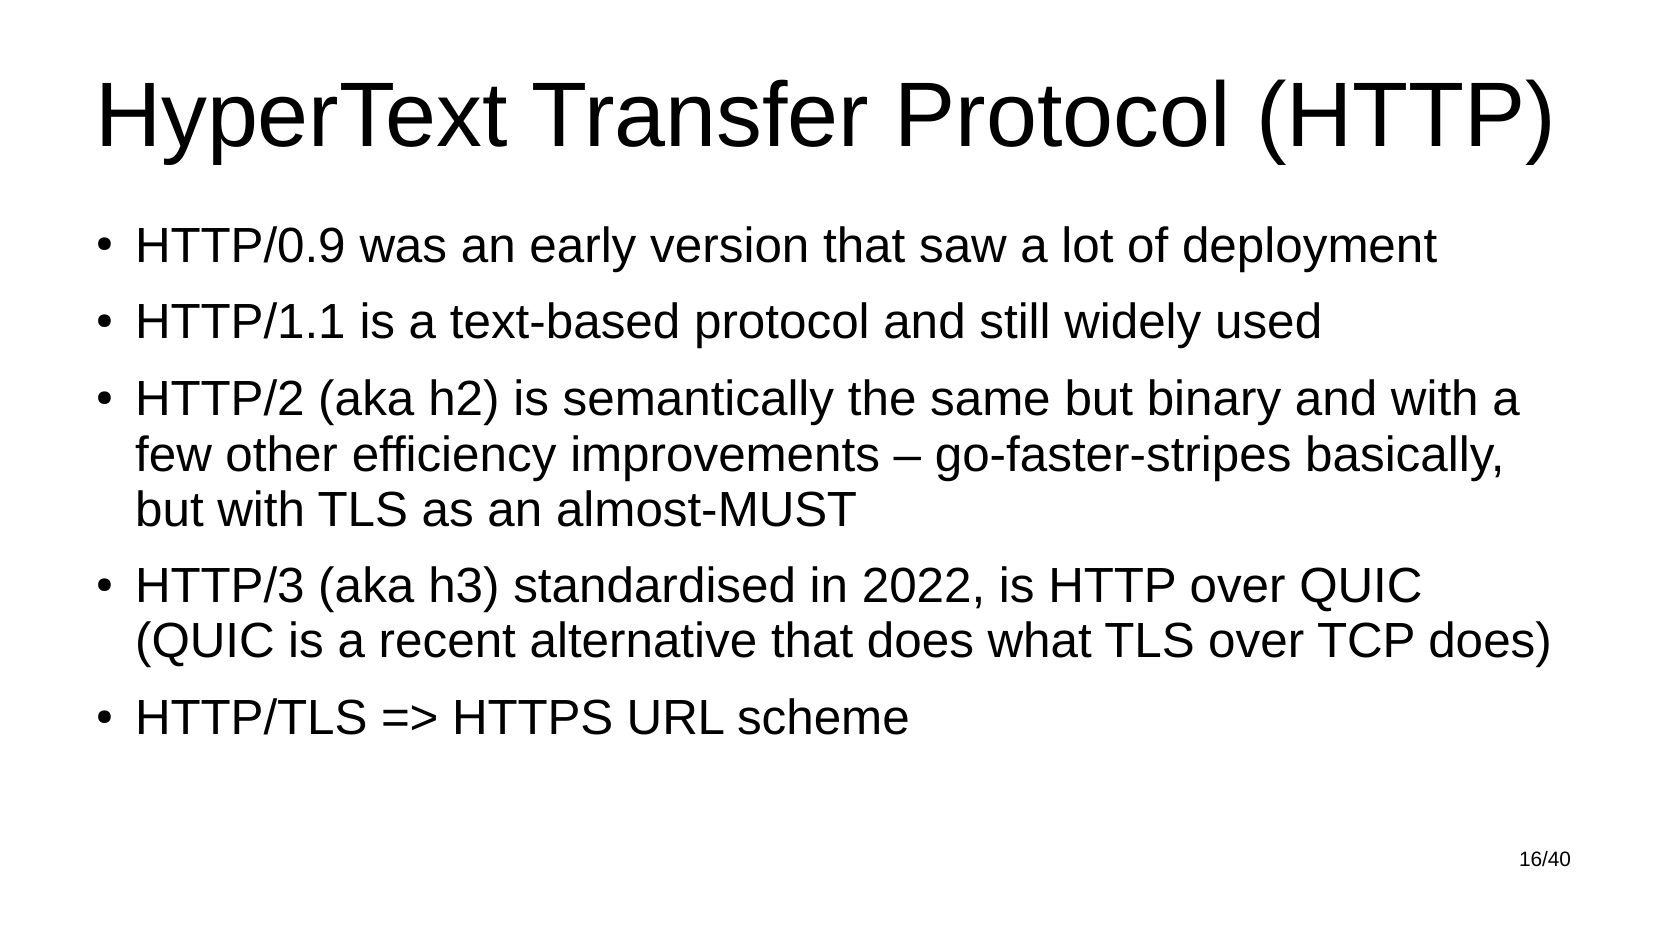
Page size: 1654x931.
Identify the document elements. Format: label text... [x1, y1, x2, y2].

title HyperText Transfer Protocol (HTTP) [82, 37, 1571, 193]
list HTTP/0.9 was an early version that saw a lot of deployment HTTP/1.1 is a text-based protocol and still widely used HTTP/2 (aka h2) is semantically the same but binary and with a few other efficiency improvements – go-faster-stripes basically, but with TLS as an almost-MUST HTTP/3 (aka h3) standardised in 2022, is HTTP over QUIC (QUIC is a recent alternative that does what TLS over TCP does) HTTP/TLS => HTTPS URL scheme [82, 217, 1571, 758]
